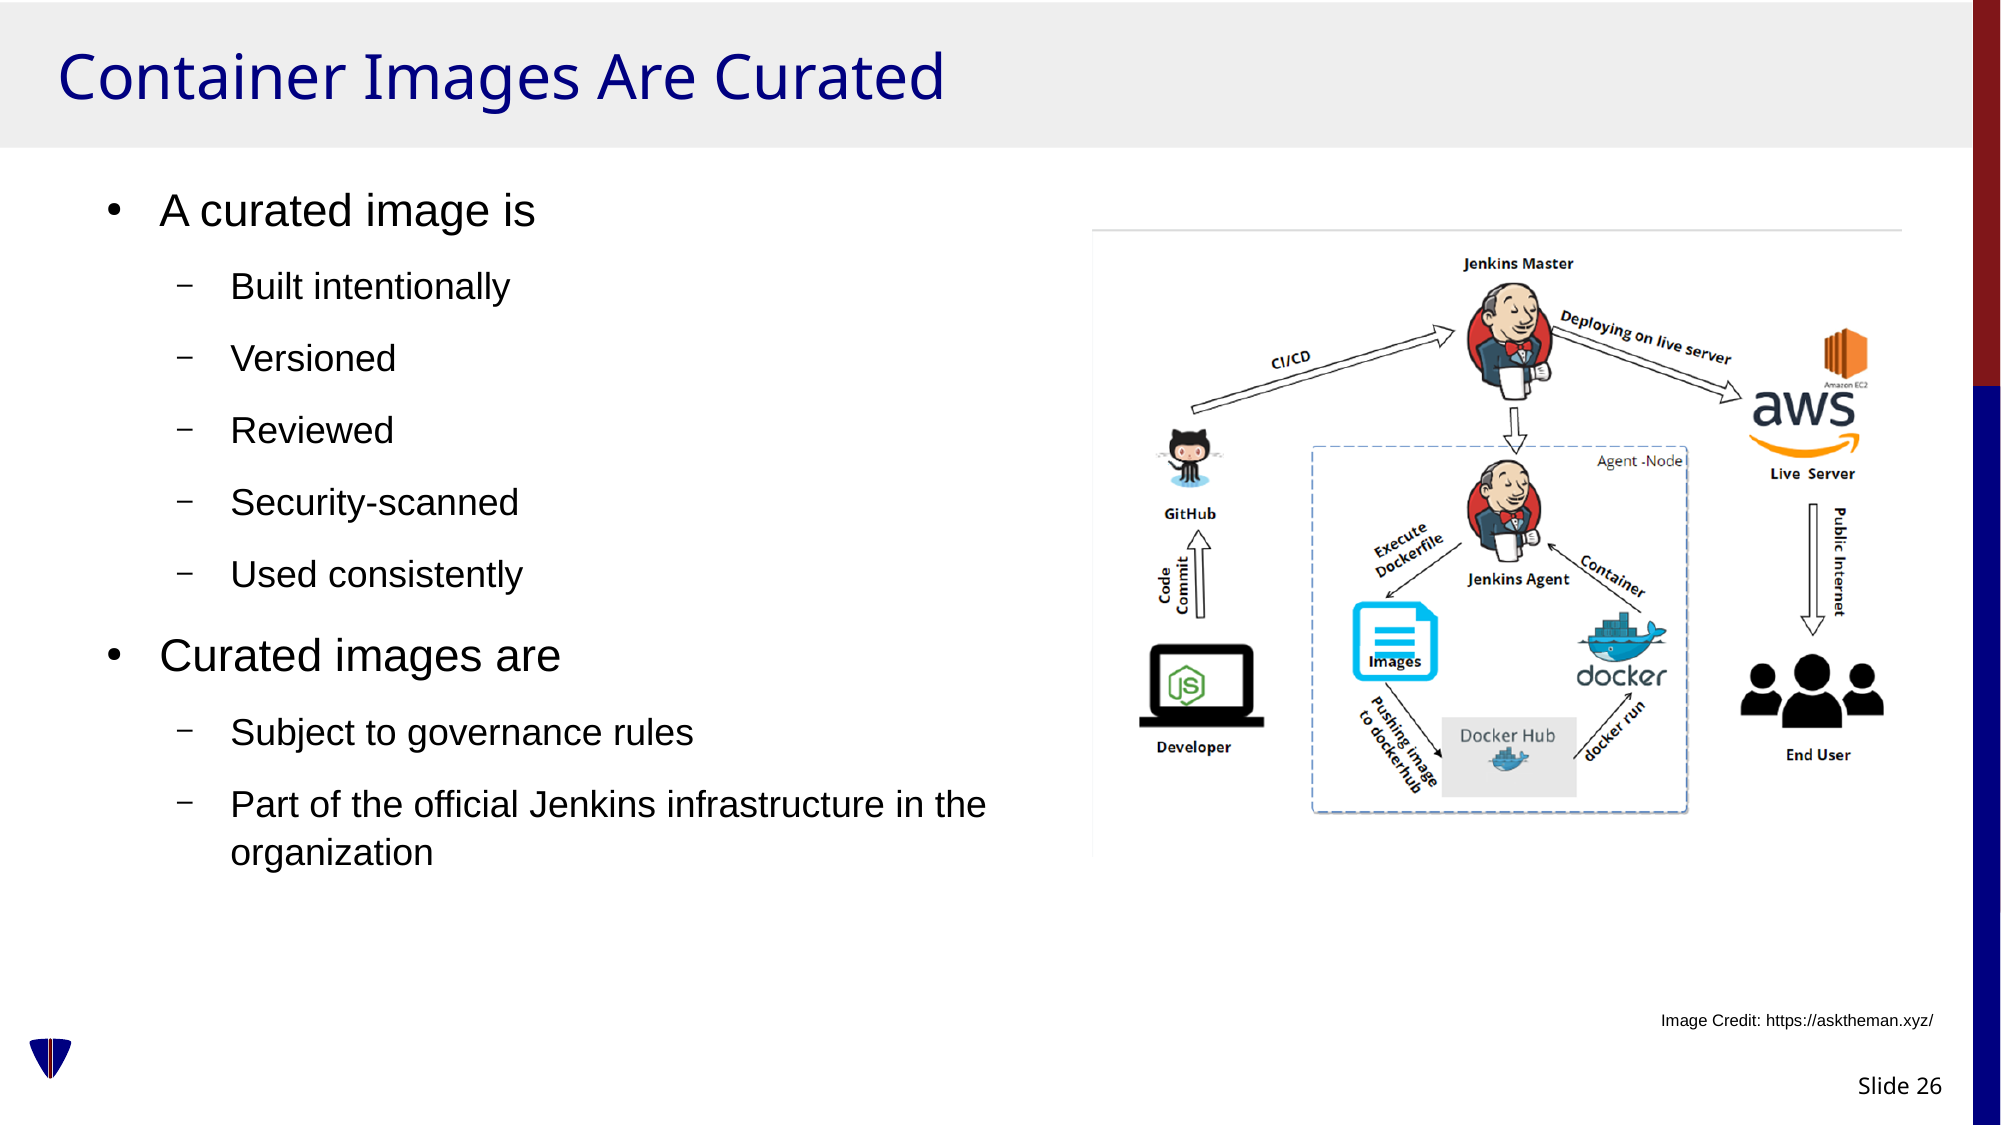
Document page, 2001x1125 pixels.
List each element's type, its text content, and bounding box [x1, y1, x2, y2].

picture [1092, 229, 1902, 857]
list A curated image is Built intentionally Versioned Reviewed Security-scanned Used consistently Curated images are Subject to governance rules Part of the official Jenkins infrastructure in the organization [88, 177, 1004, 1034]
text_box Image Credit: https://asktheman.xyz/ [1033, 1003, 1949, 1063]
title Container Images Are Curated [0, 2, 1973, 148]
